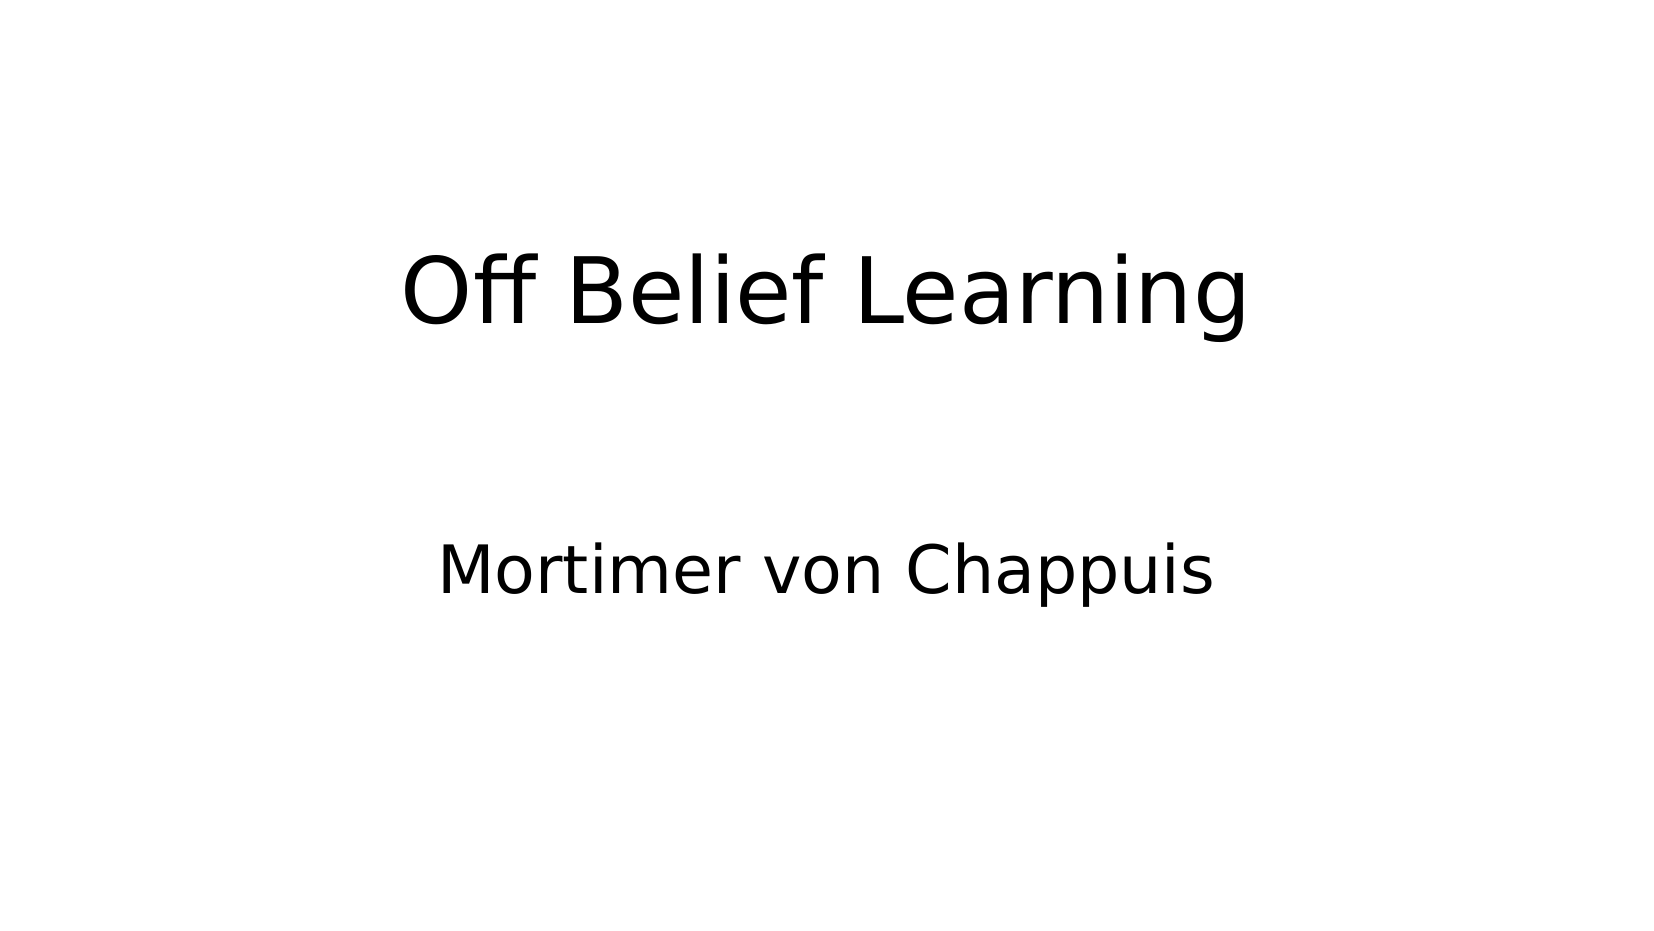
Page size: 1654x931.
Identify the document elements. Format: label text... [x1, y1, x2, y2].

title Off Belief Learning [82, 214, 1571, 300]
subtitle Mortimer von Chappuis [82, 300, 1571, 840]
